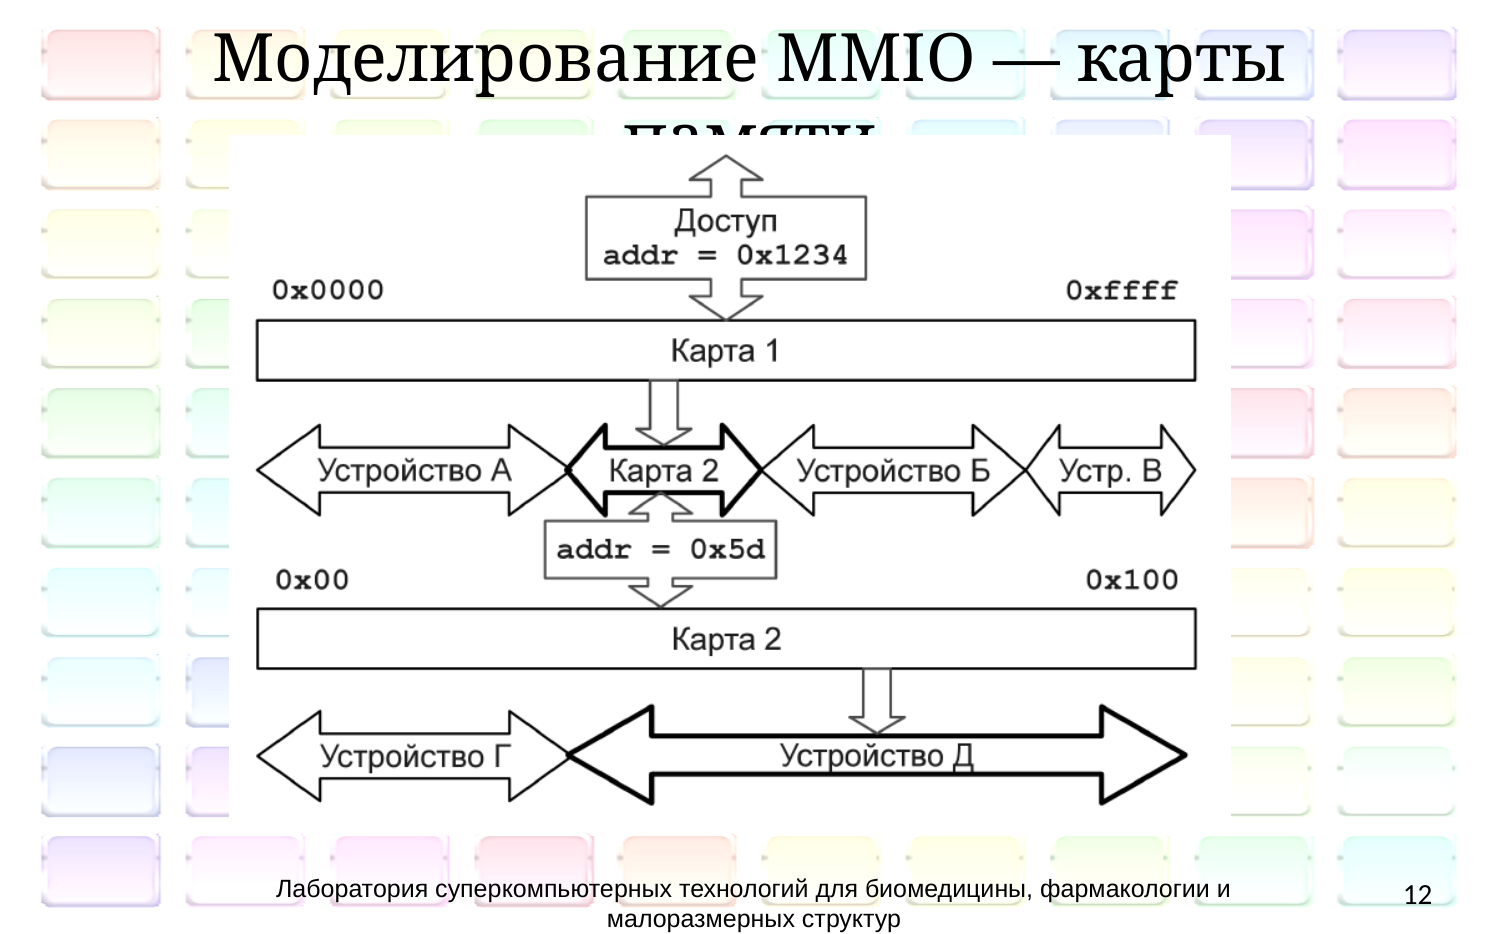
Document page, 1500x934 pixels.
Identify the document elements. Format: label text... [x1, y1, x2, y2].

picture [0, 0, 1500, 934]
title Моделирование MMIO — карты памяти [75, 7, 1426, 96]
text_box Лаборатория суперкомпьютерных технологий для биомедицины, фармакологии и малоразмерных структур [171, 864, 1338, 915]
text_box <номер> [1387, 868, 1473, 918]
